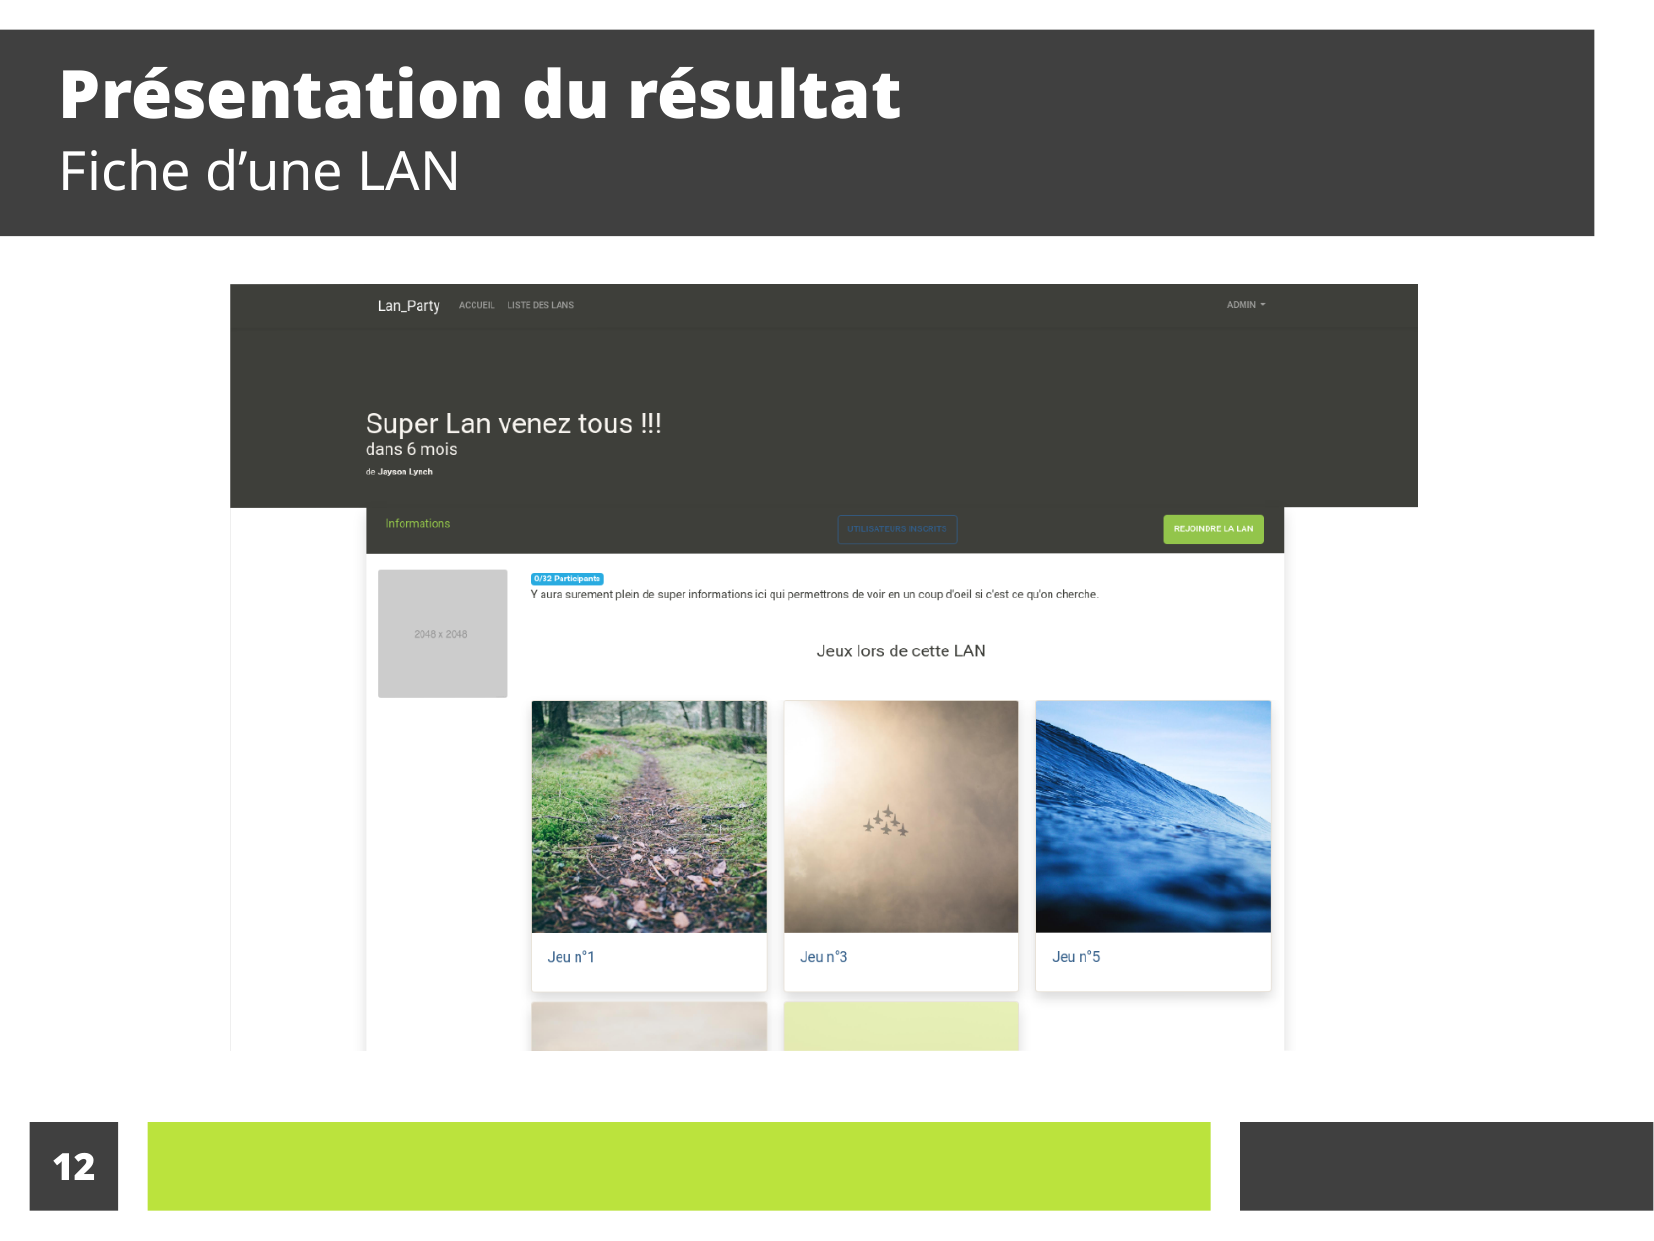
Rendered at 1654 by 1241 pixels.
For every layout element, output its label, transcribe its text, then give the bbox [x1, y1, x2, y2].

title Présentation du résultat [59, 47, 1595, 118]
title Fiche d’une LAN [59, 118, 1595, 207]
picture [229, 283, 1418, 1051]
